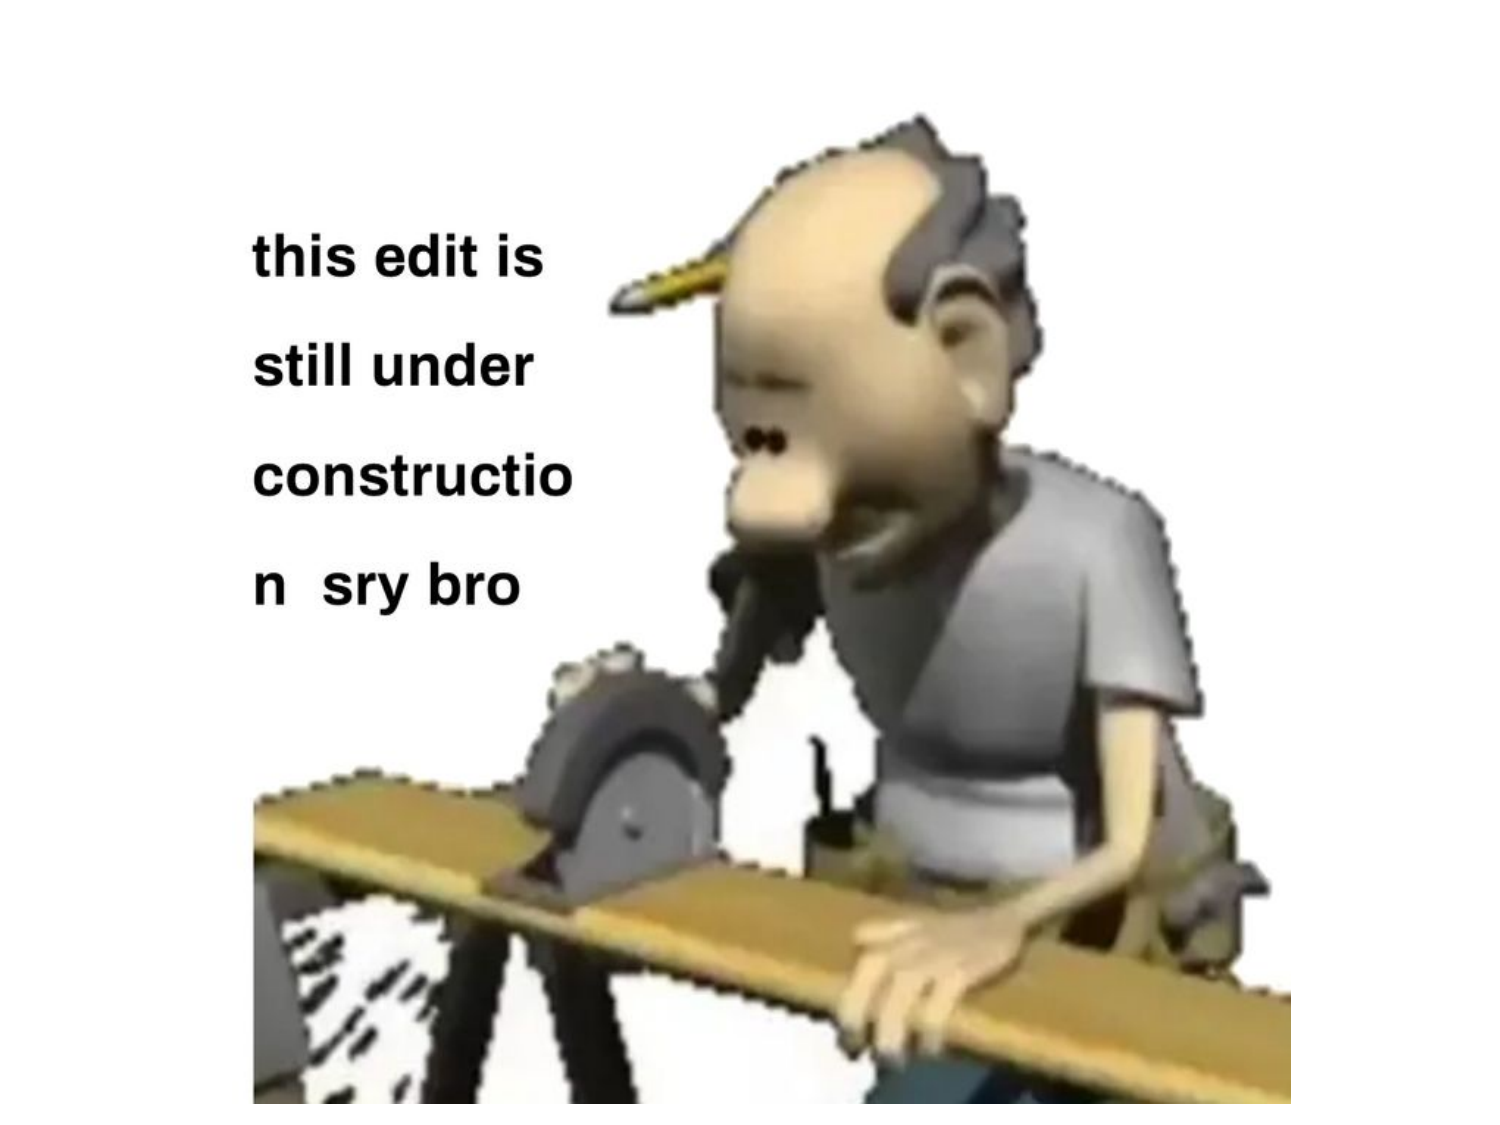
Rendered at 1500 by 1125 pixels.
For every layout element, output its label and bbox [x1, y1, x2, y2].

picture [209, 21, 1291, 1104]
